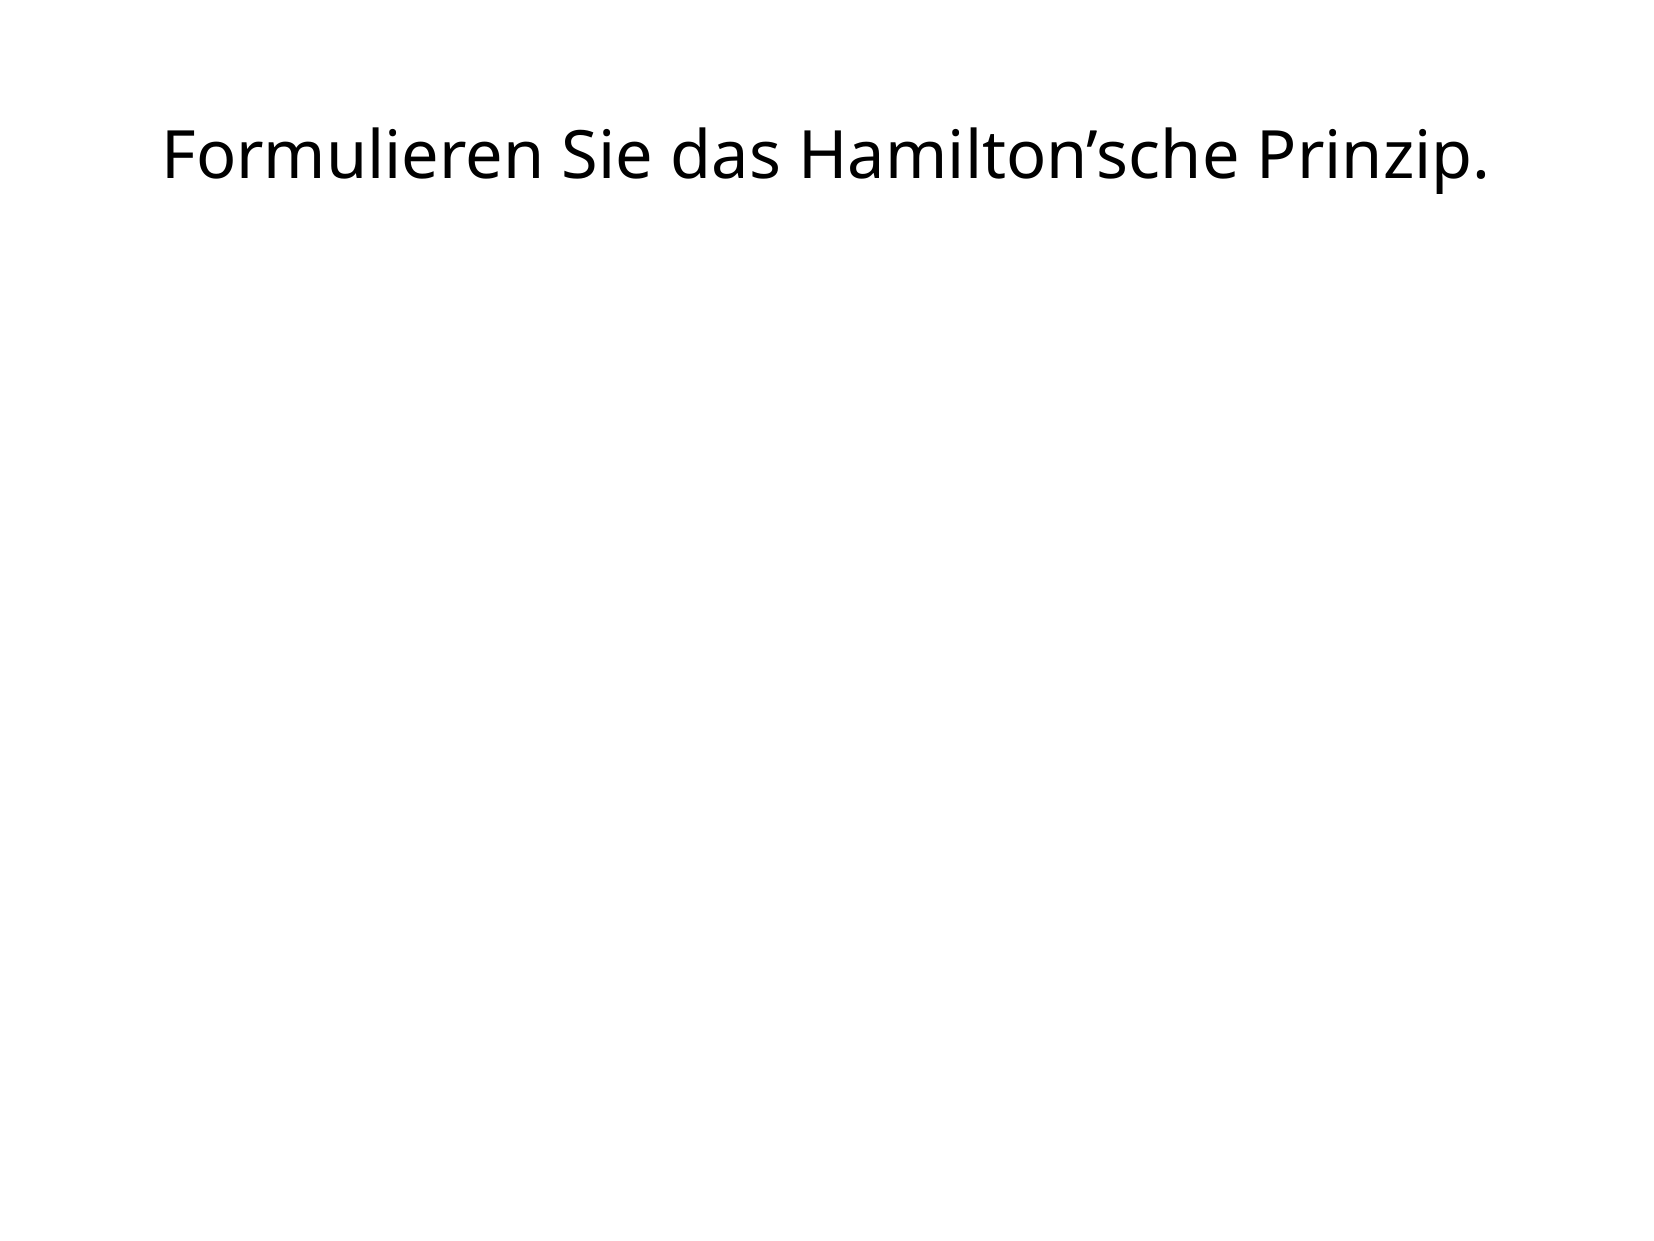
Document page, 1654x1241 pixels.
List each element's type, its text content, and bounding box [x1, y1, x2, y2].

title Formulieren Sie das Hamilton’sche Prinzip. [82, 49, 1571, 257]
